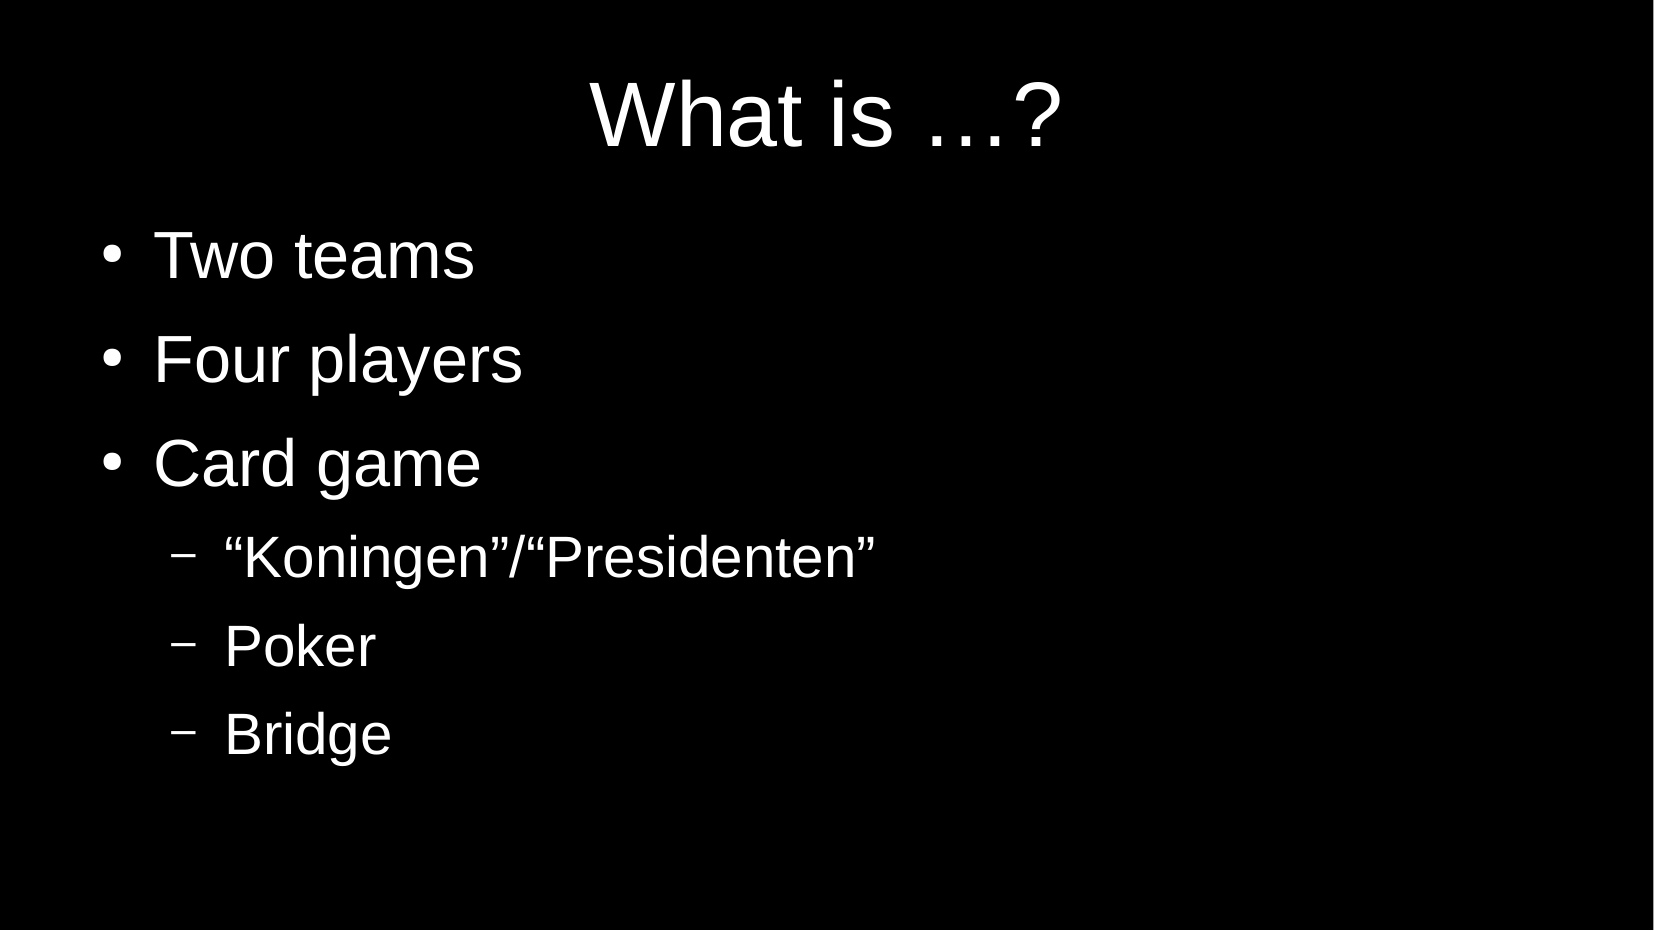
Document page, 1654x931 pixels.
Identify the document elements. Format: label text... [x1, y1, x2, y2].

title What is …? [82, 37, 1571, 193]
list Two teams Four players Card game “Koningen”/“Presidenten” Poker Bridge [82, 217, 1571, 851]
